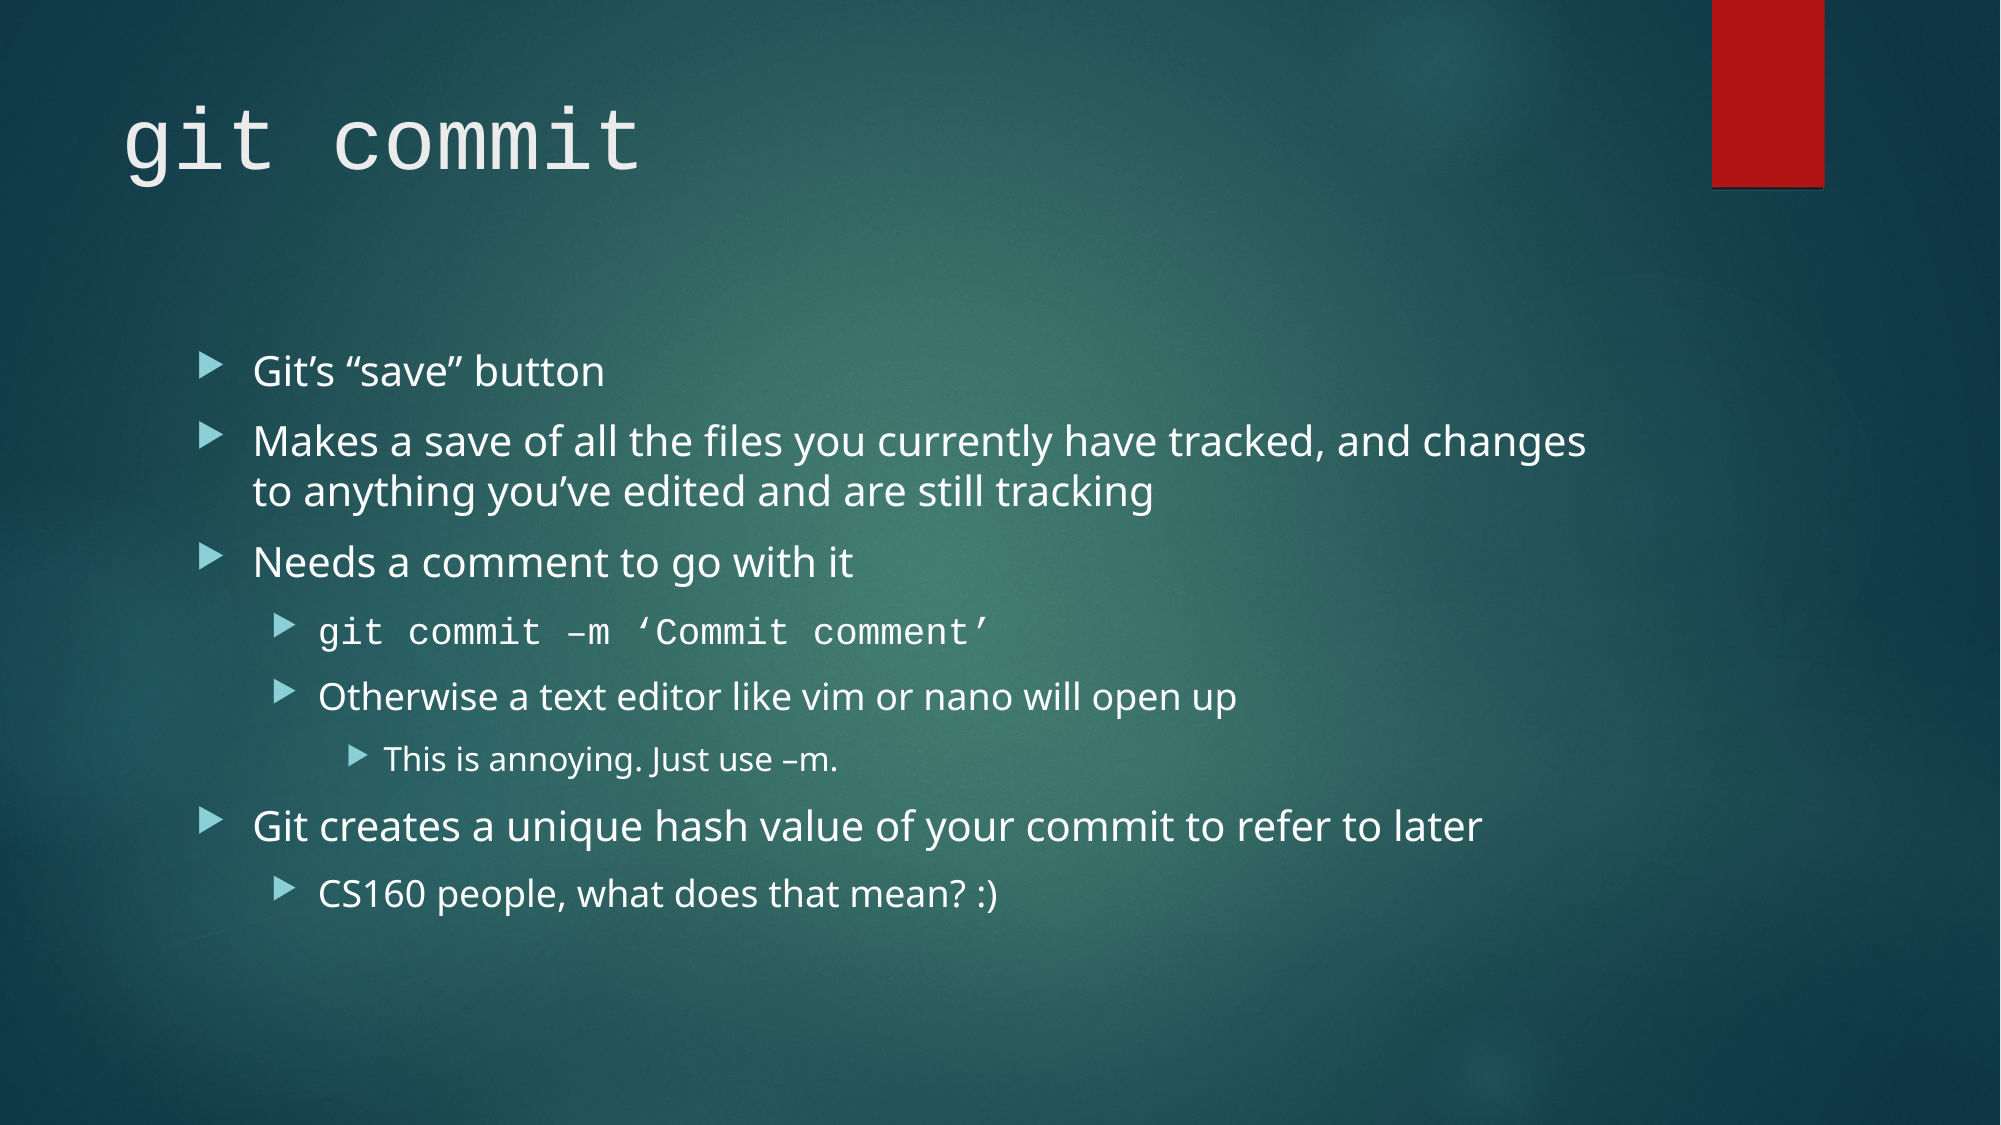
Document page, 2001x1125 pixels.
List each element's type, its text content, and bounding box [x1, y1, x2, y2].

title git commit [106, 74, 1649, 304]
picture [0, 0, 2001, 1125]
list Git’s “save” button Makes a save of all the files you currently have tracked, and changes to anything you’ve edited and are still tracking Needs a comment to go with it git commit –m ‘Commit comment’ Otherwise a text editor like vim or nano will open up This is annoying. Just use –m. Git creates a unique hash value of your commit to refer to later CS160 people, what does that mean? :) [181, 336, 1649, 1025]
